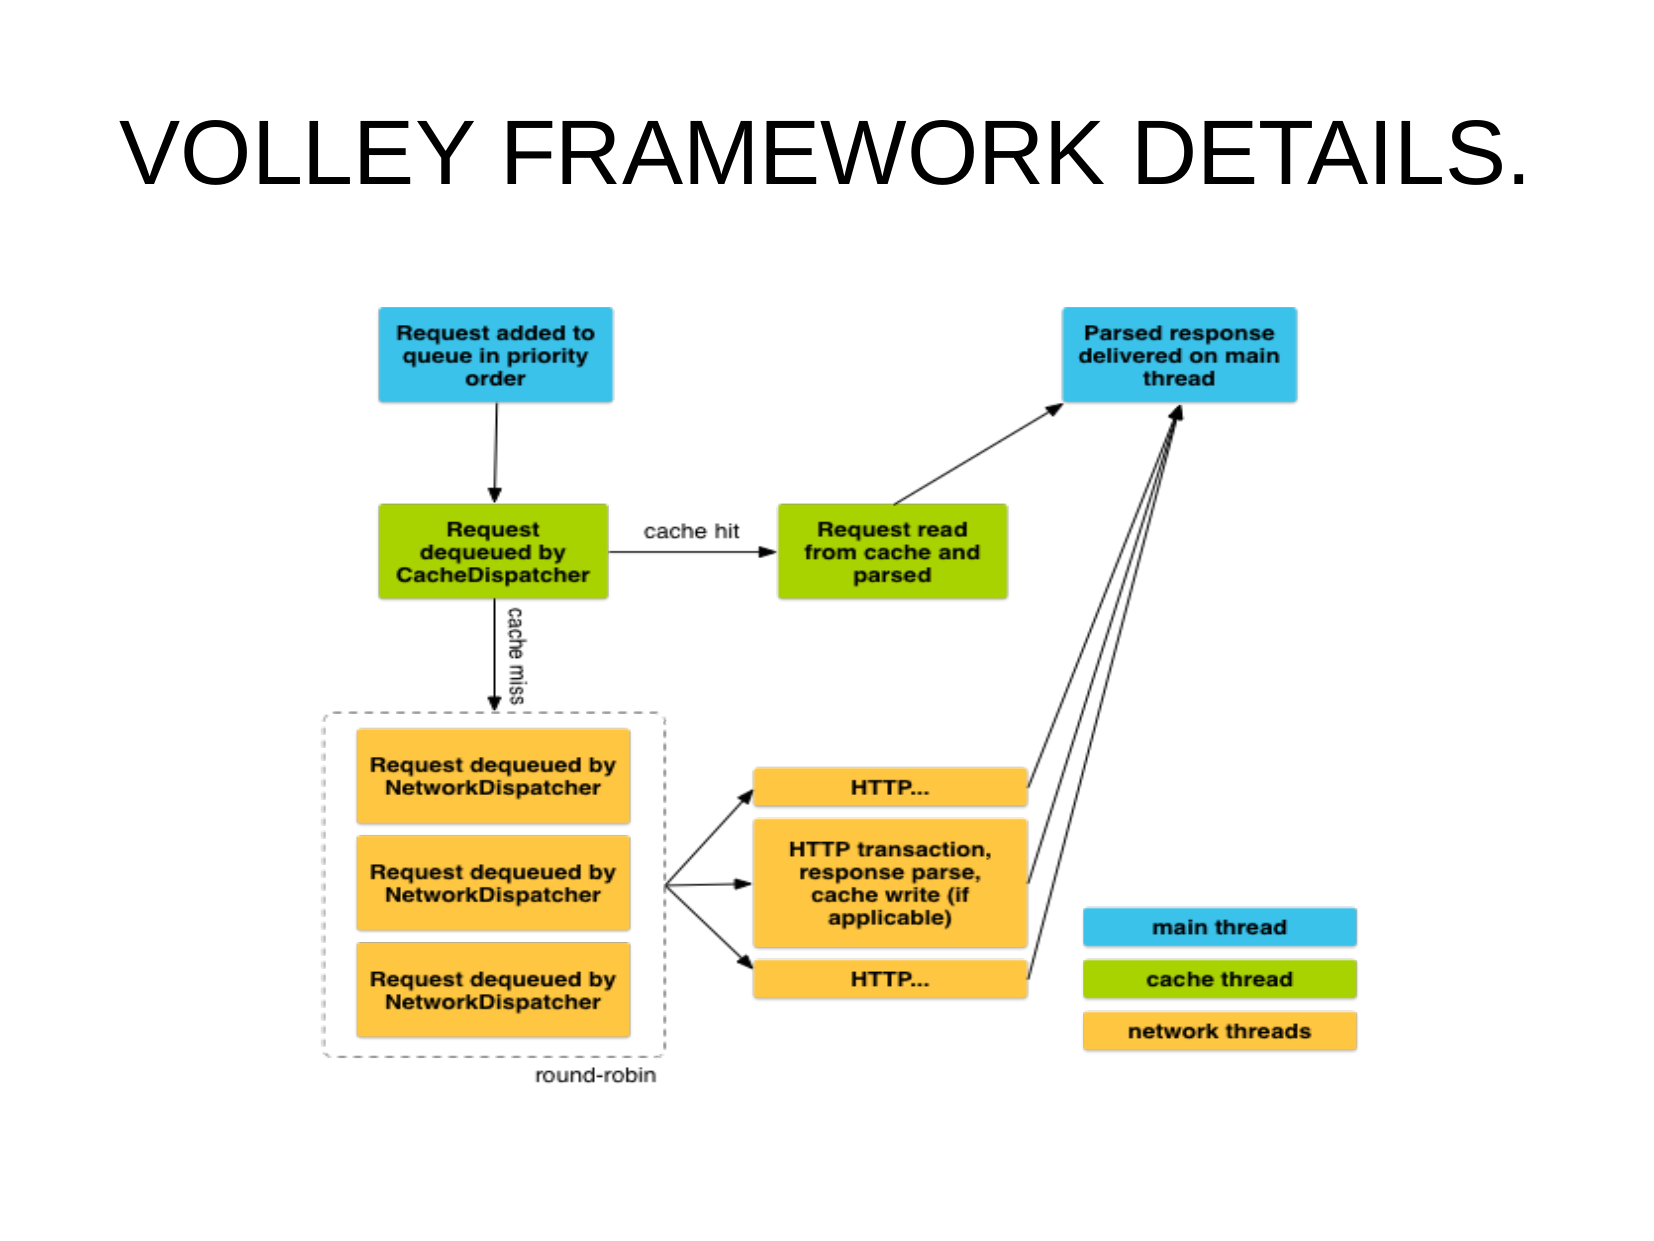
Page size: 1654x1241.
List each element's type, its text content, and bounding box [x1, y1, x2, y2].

picture [300, 290, 1381, 1111]
title VOLLEY FRAMEWORK DETAILS. [82, 49, 1571, 257]
